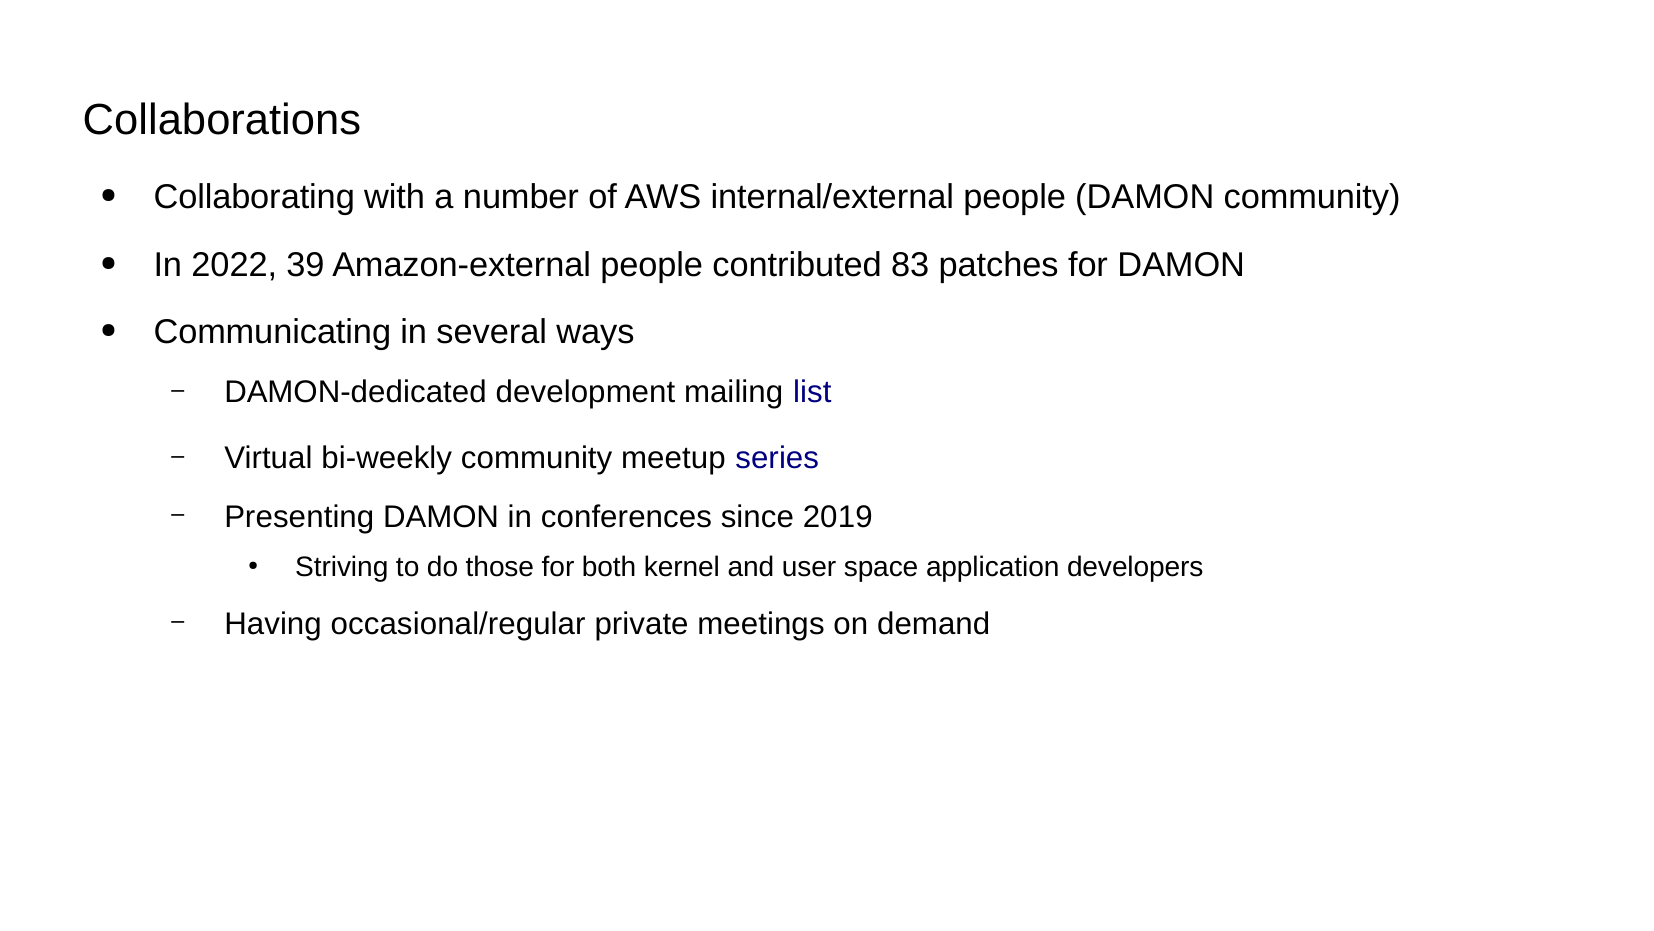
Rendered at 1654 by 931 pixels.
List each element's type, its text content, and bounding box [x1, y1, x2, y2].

title Collaborations [82, 81, 1571, 157]
list Collaborating with a number of AWS internal/external people (DAMON community) In 2022, 39 Amazon-external people contributed 83 patches for DAMON Communicating in several ways DAMON-dedicated development mailing list Virtual bi-weekly community meetup series Presenting DAMON in conferences since 2019 Striving to do those for both kernel and user space application developers Having occasional/regular private meetings on demand [82, 177, 1571, 833]
